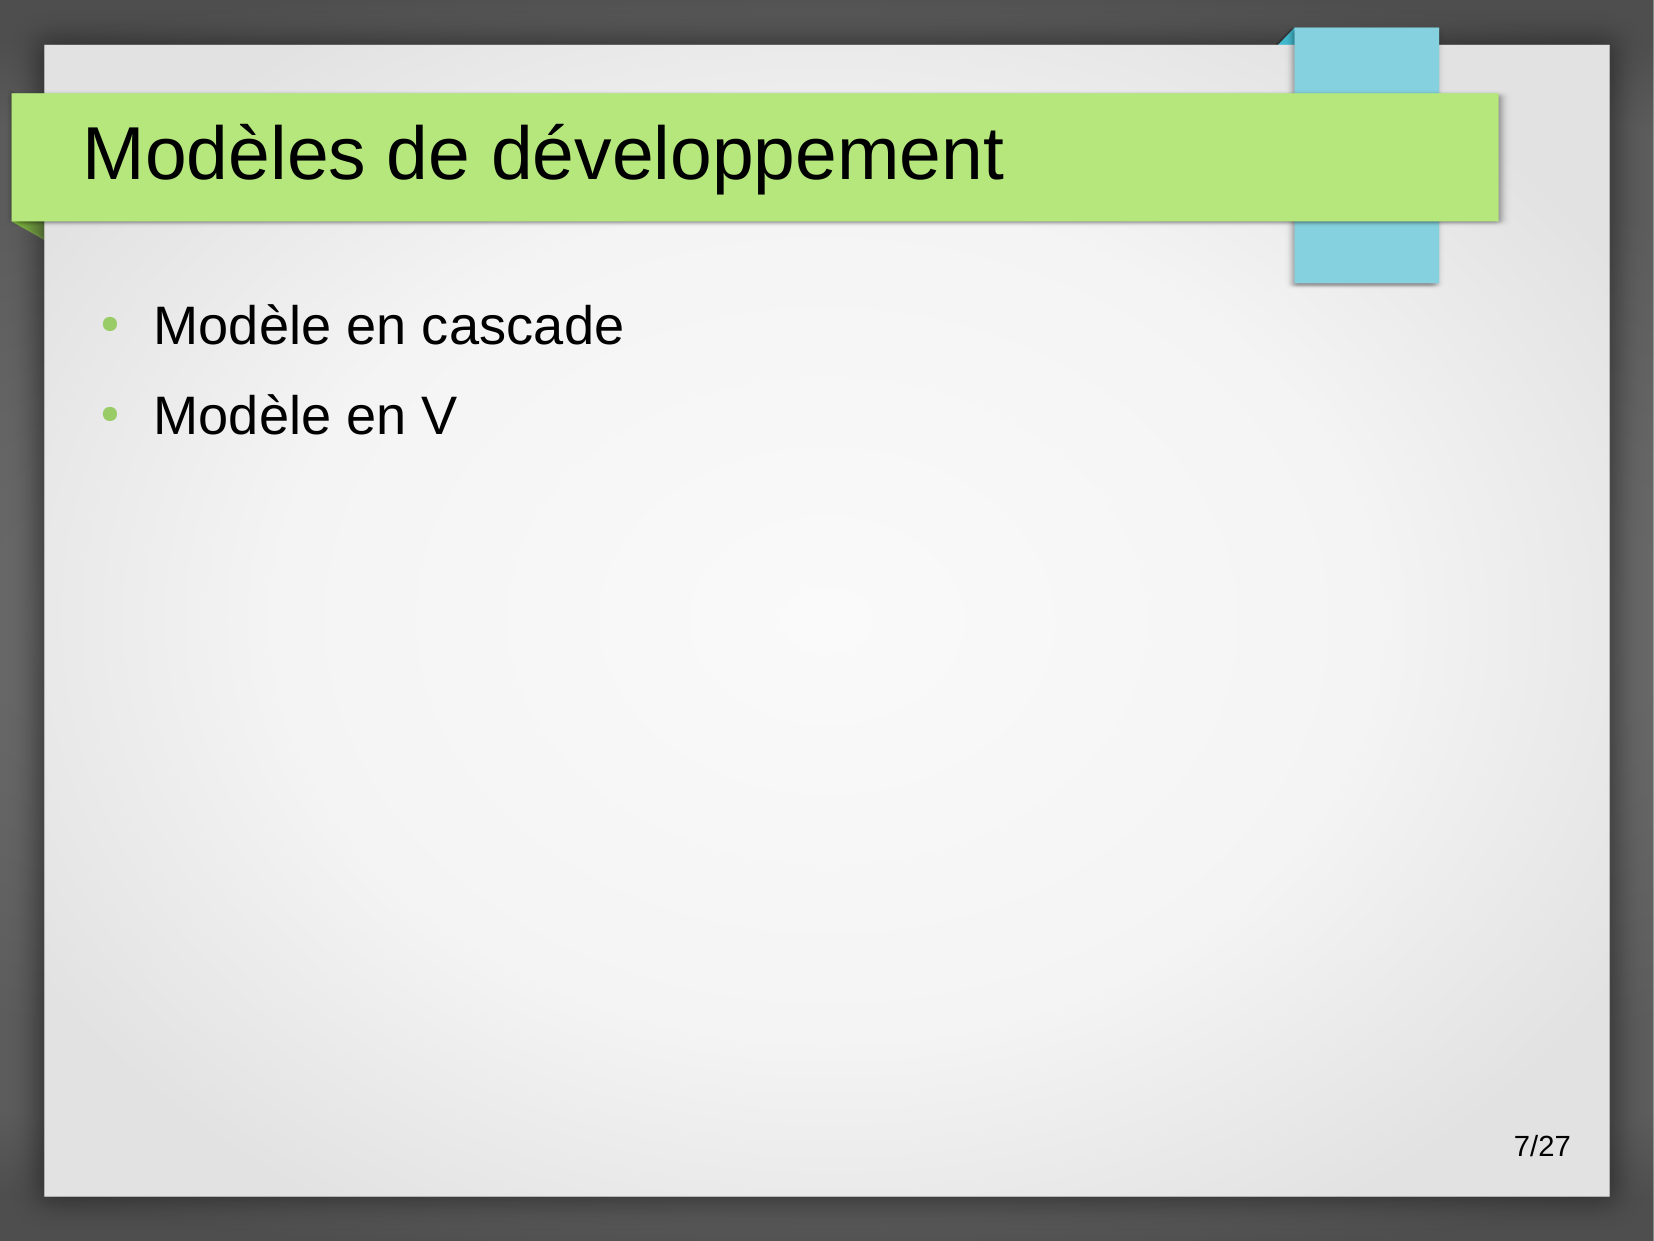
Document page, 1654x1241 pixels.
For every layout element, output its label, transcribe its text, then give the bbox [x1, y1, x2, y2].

picture [0, 0, 1654, 1241]
list Modèle en cascade Modèle en V [82, 295, 1571, 1015]
title Modèles de développement [82, 94, 1264, 213]
